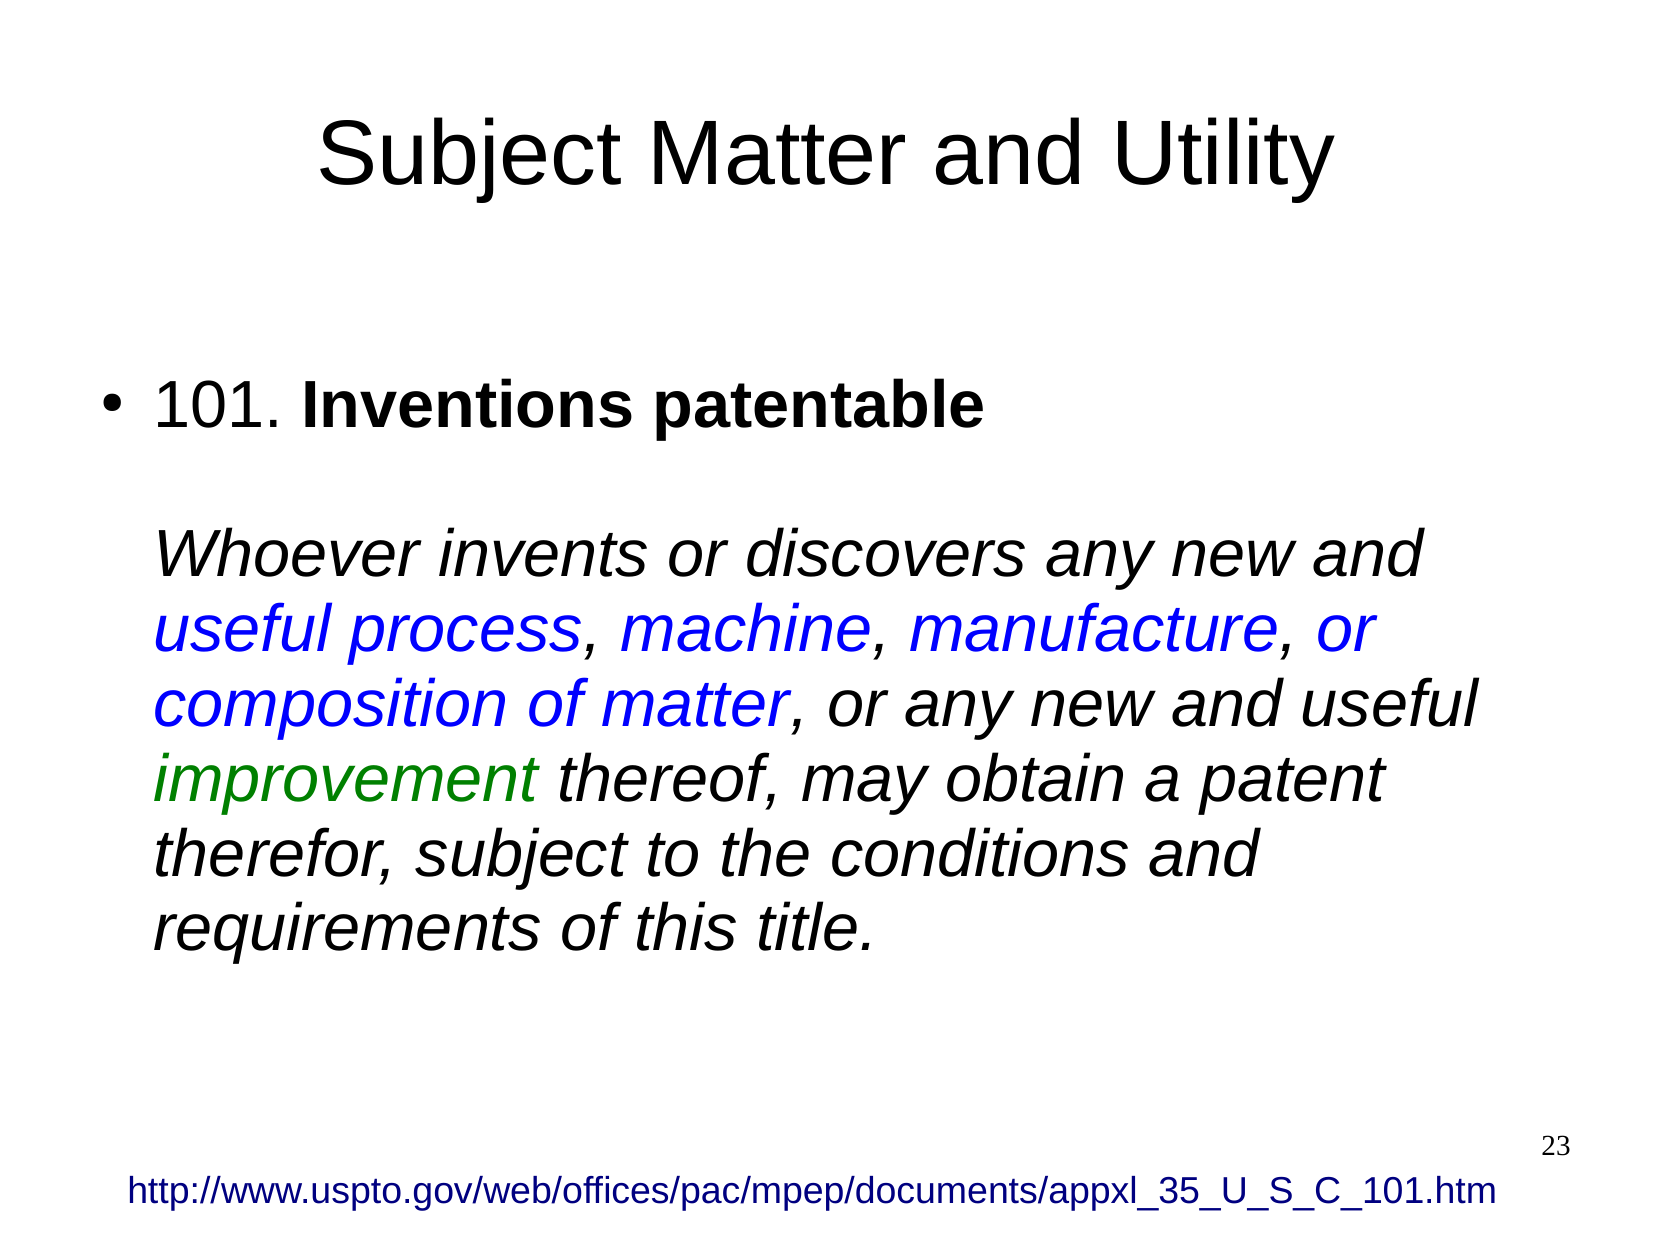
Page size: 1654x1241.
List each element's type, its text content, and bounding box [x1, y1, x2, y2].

text_box http://www.uspto.gov/web/offices/pac/mpep/documents/appxl_35_U_S_C_101.htm [112, 1162, 1538, 1220]
title Subject Matter and Utility [82, 56, 1571, 250]
list 101. Inventions patentable Whoever invents or discovers any new and useful process, machine, manufacture, or composition of matter, or any new and useful improvement thereof, may obtain a patent therefor, subject to the conditions and requirements of this title. [82, 366, 1571, 1171]
